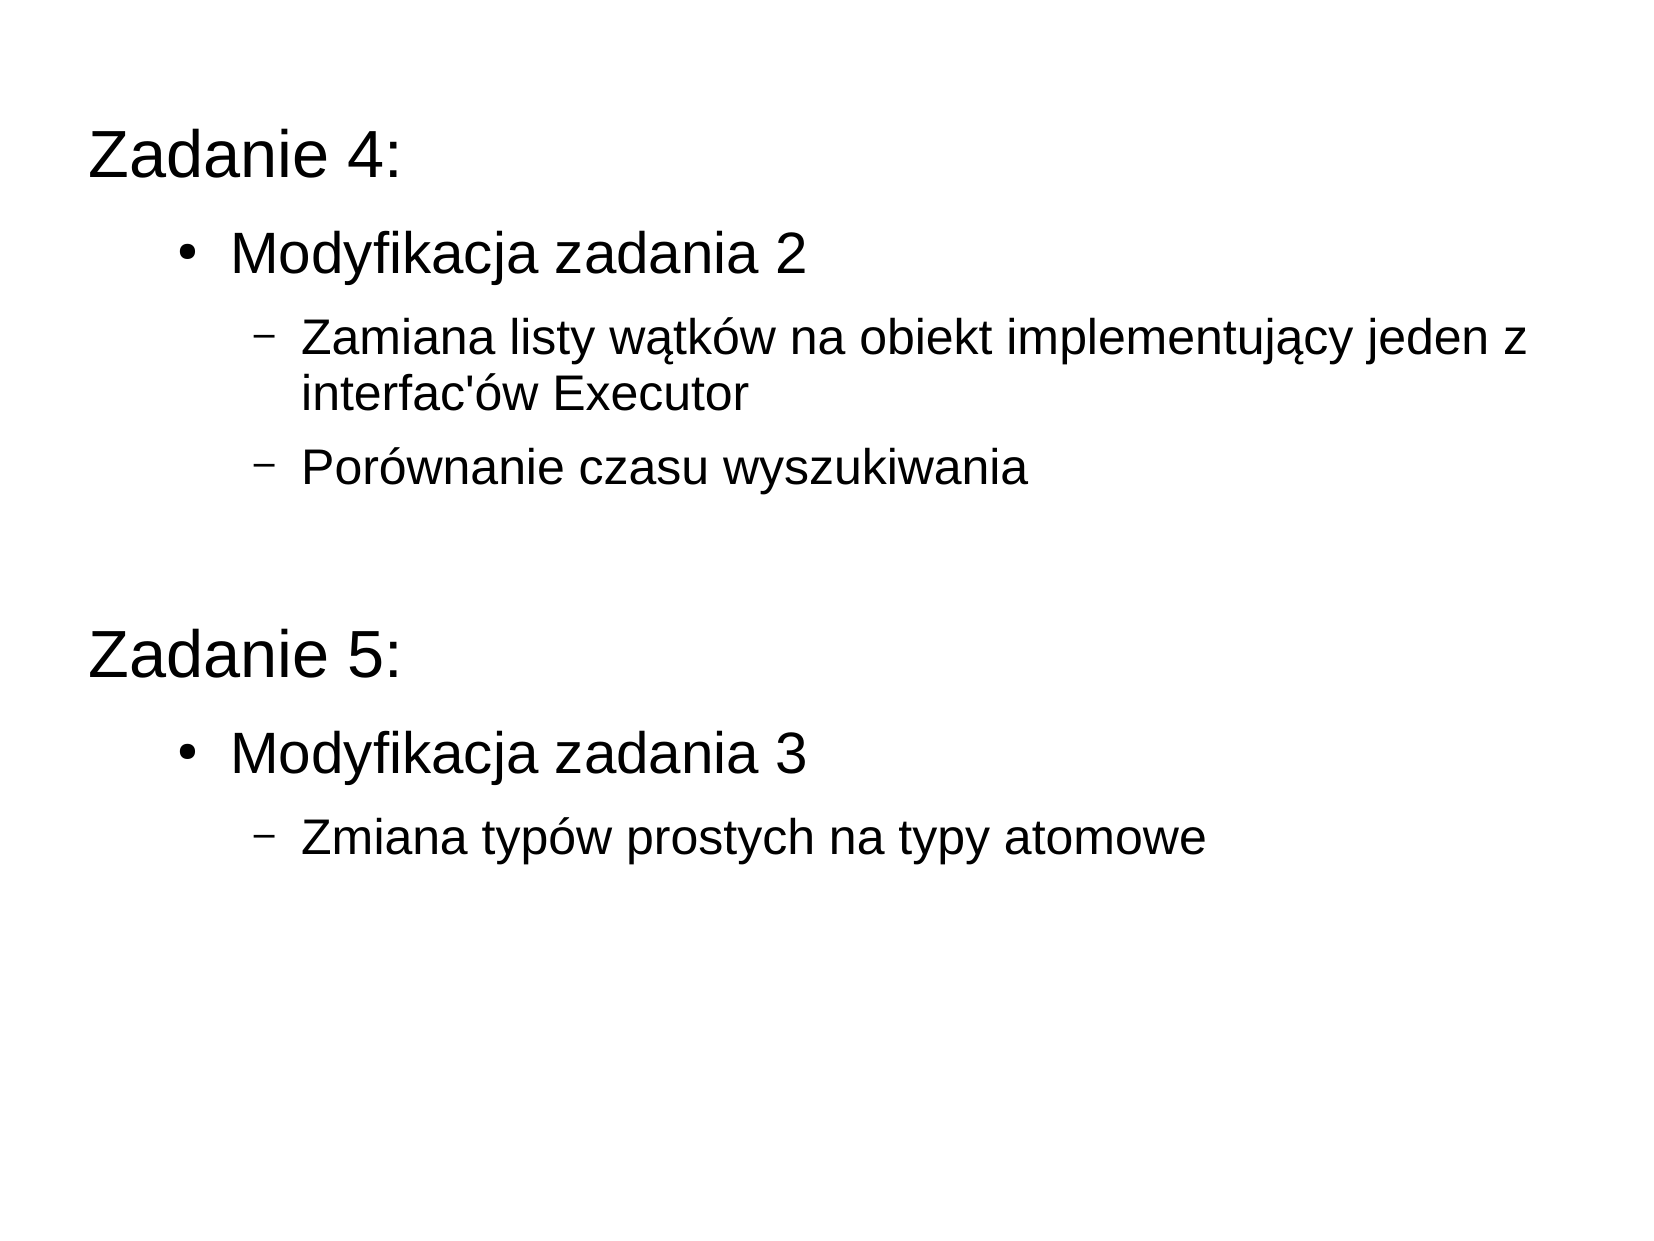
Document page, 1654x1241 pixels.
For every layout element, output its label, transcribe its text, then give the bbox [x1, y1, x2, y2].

list Zadanie 4: Modyfikacja zadania 2 Zamiana listy wątków na obiekt implementujący jeden z interfac'ów Executor Porównanie czasu wyszukiwania Zadanie 5: Modyfikacja zadania 3 Zmiana typów prostych na typy atomowe [88, 116, 1577, 1182]
